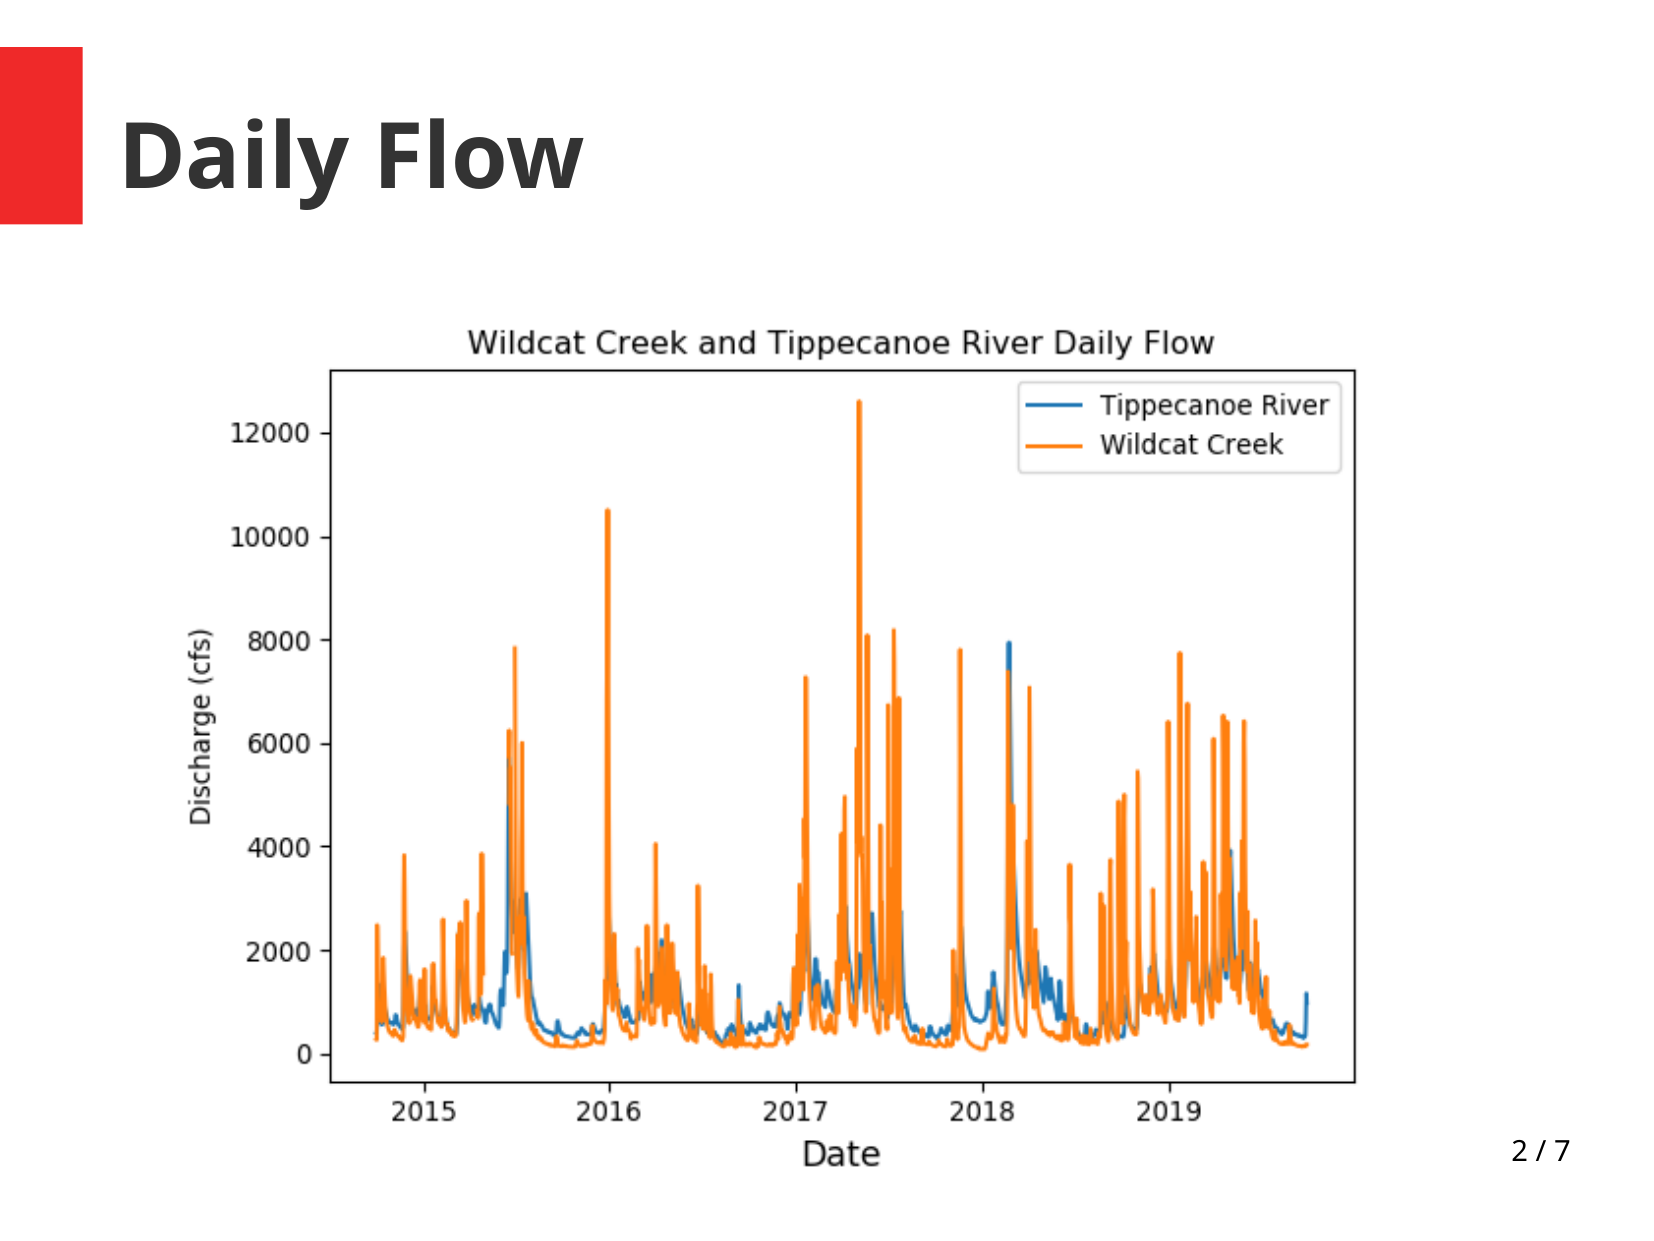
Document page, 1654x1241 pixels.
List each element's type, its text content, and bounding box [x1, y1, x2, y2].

picture [165, 256, 1486, 1200]
title Daily Flow [118, 49, 1571, 257]
